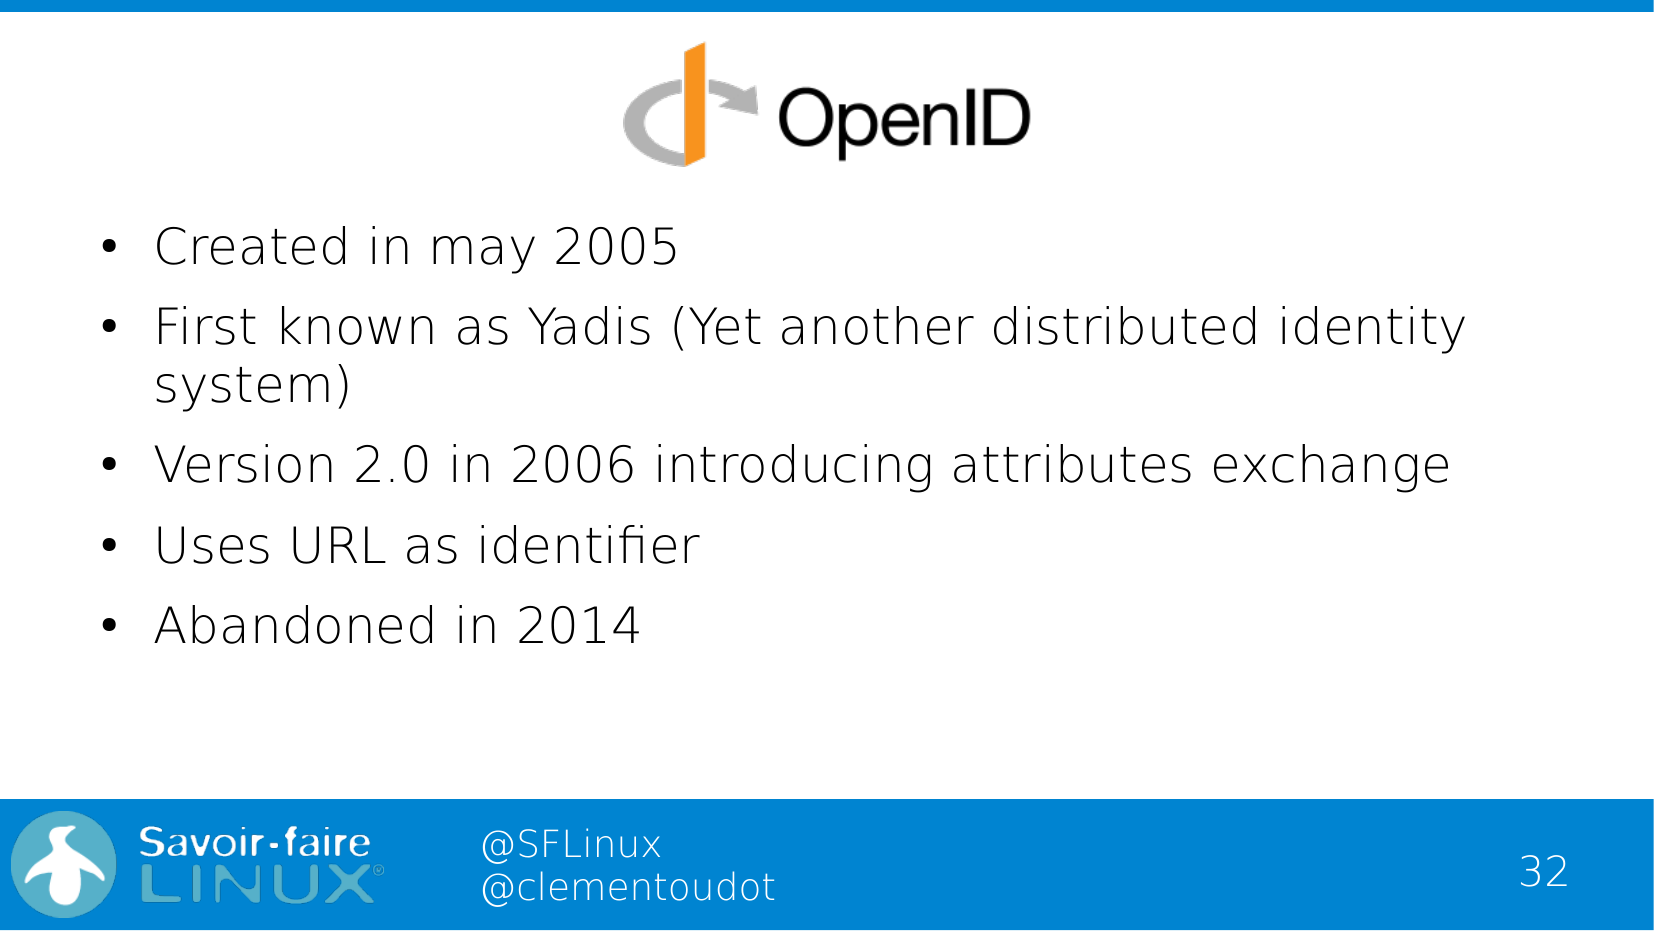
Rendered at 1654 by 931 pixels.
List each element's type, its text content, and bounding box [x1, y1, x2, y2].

picture [11, 811, 384, 918]
picture [610, 23, 1044, 186]
list Created in may 2005 First known as Yadis (Yet another distributed identity system) Version 2.0 in 2006 introducing attributes exchange Uses URL as identifier Abandoned in 2014 [82, 217, 1571, 758]
